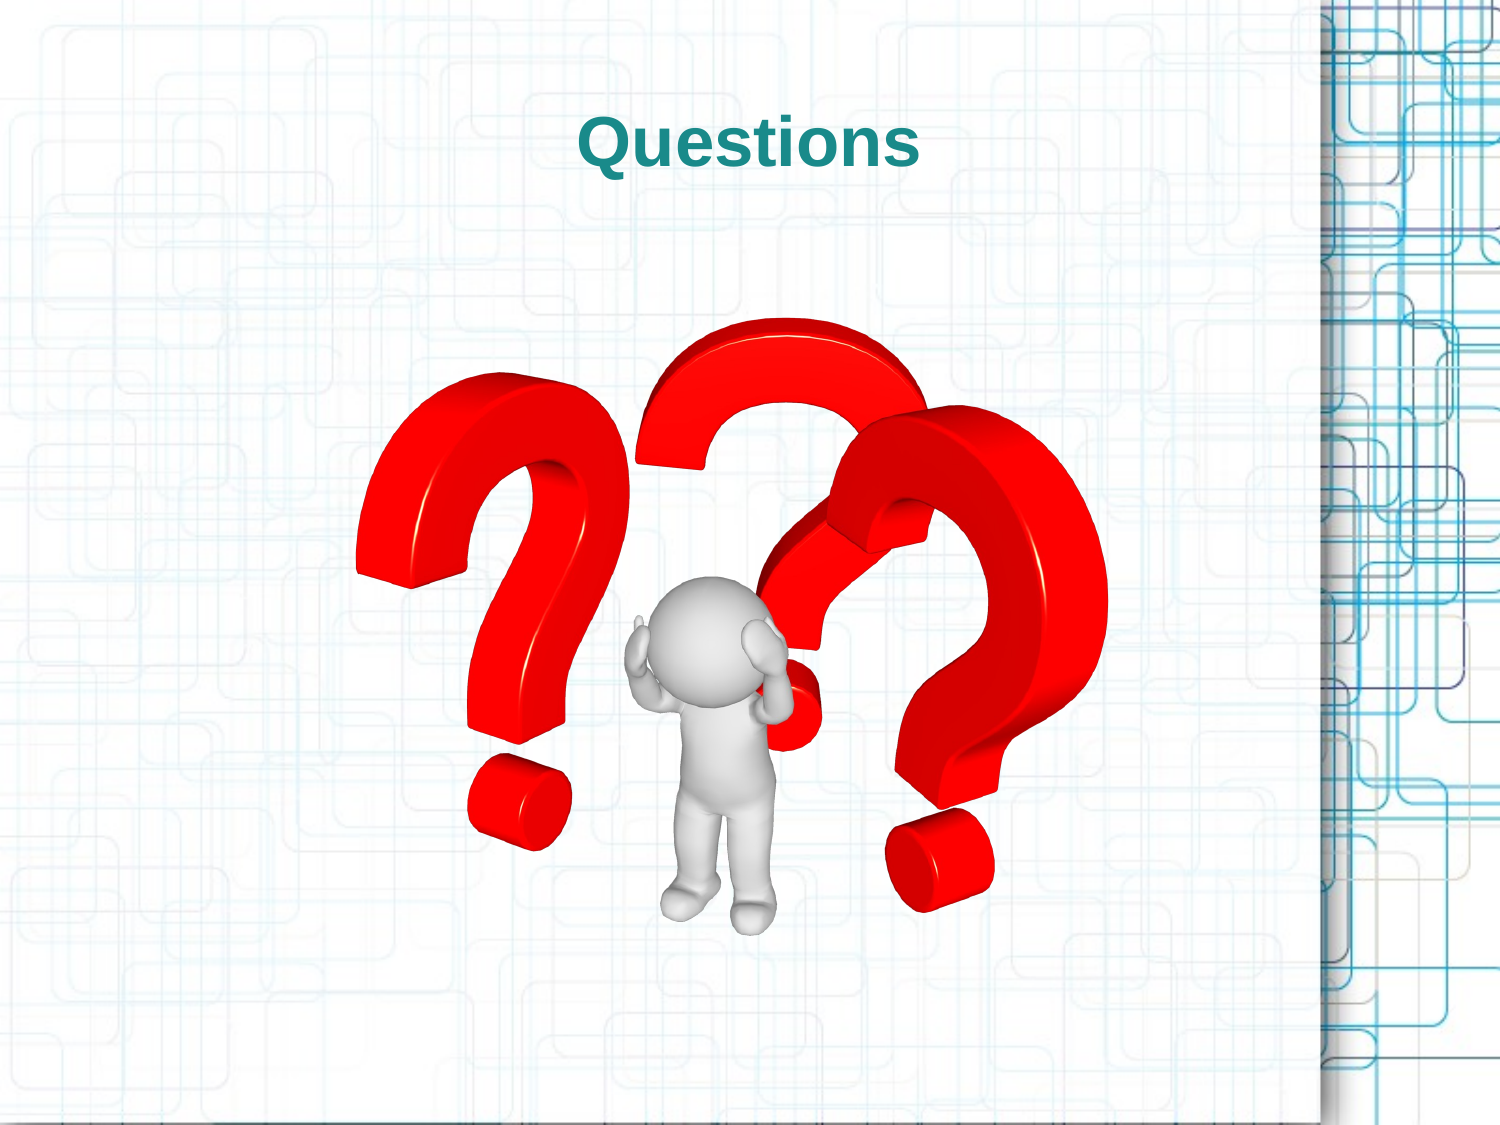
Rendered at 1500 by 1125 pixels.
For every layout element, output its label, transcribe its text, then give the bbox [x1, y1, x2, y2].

title Questions [74, 45, 1425, 233]
picture [0, 0, 1500, 1125]
